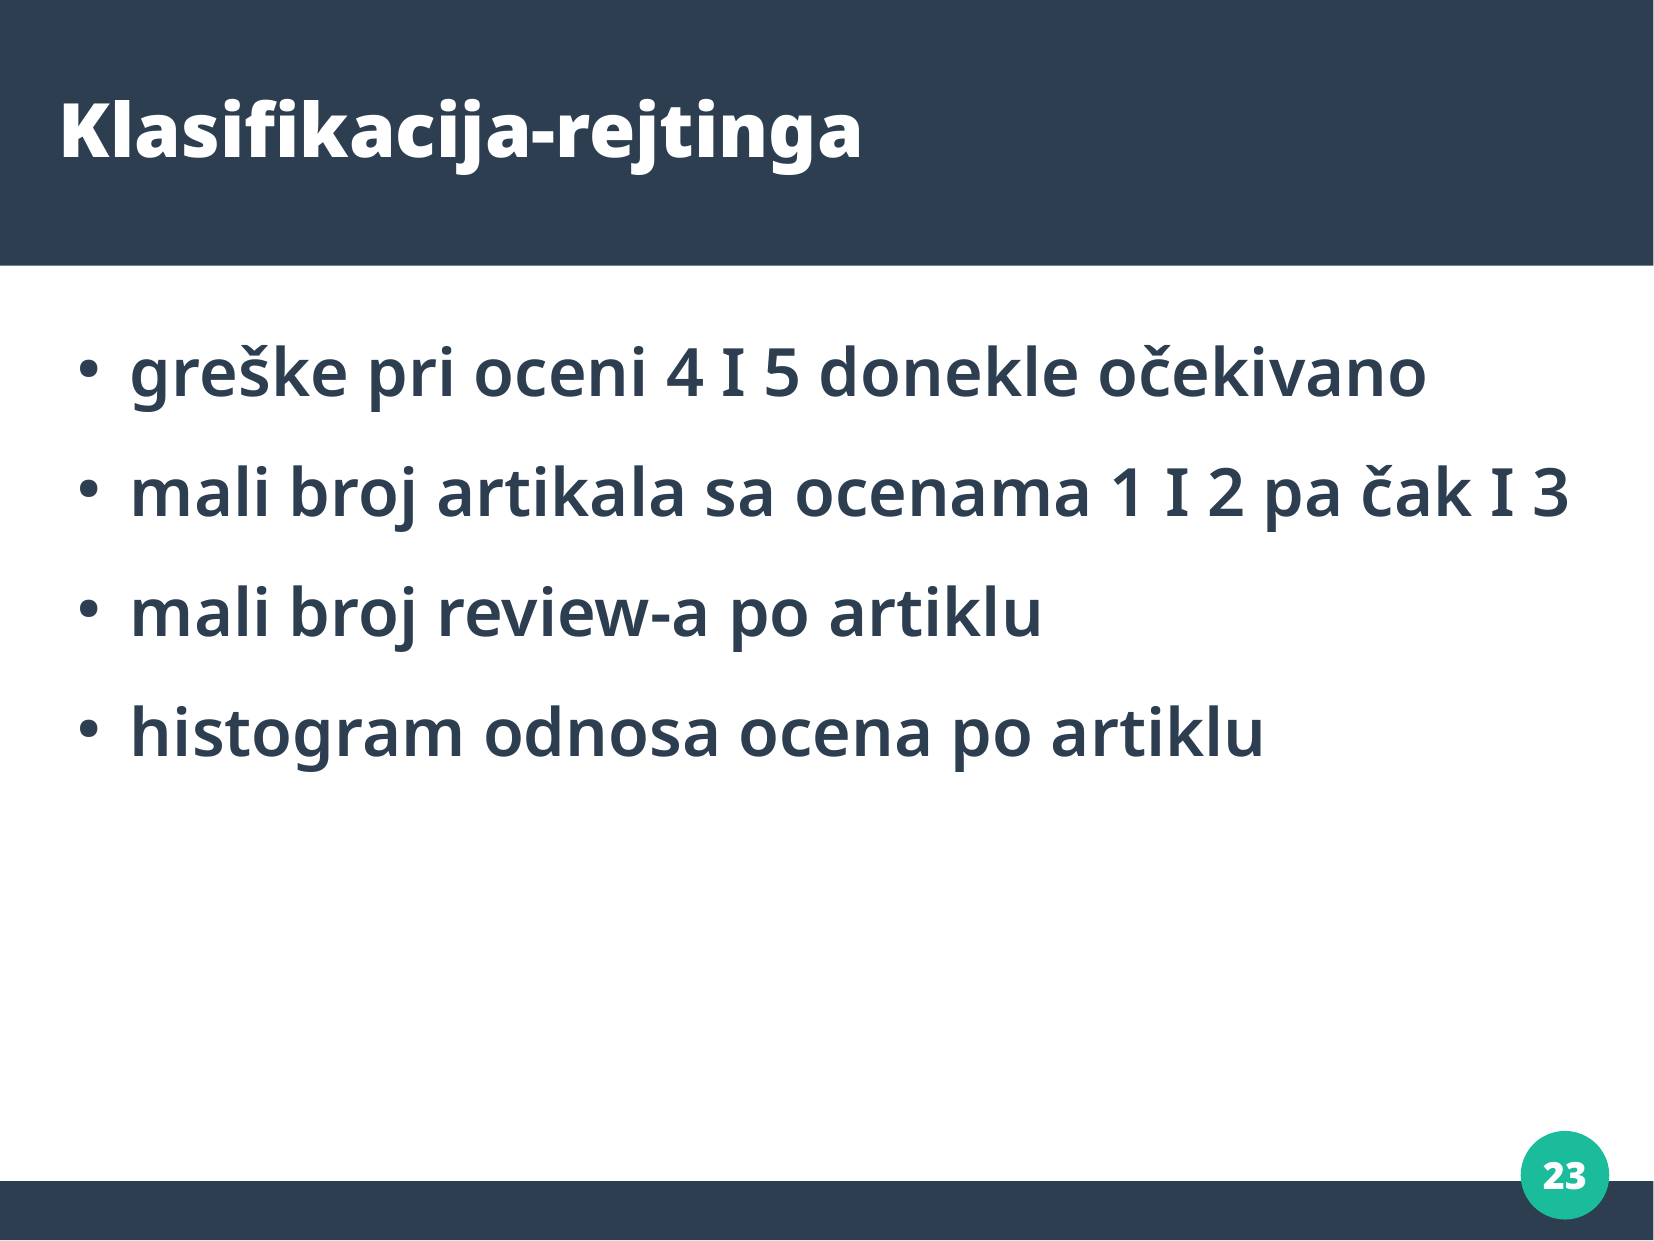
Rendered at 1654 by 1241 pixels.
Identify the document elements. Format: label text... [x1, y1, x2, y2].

title Klasifikacija-rejtinga [59, 49, 1595, 207]
list greške pri oceni 4 I 5 donekle očekivano mali broj artikala sa ocenama 1 I 2 pa čak I 3 mali broj review-a po artiklu histogram odnosa ocena po artiklu [59, 324, 1595, 1152]
